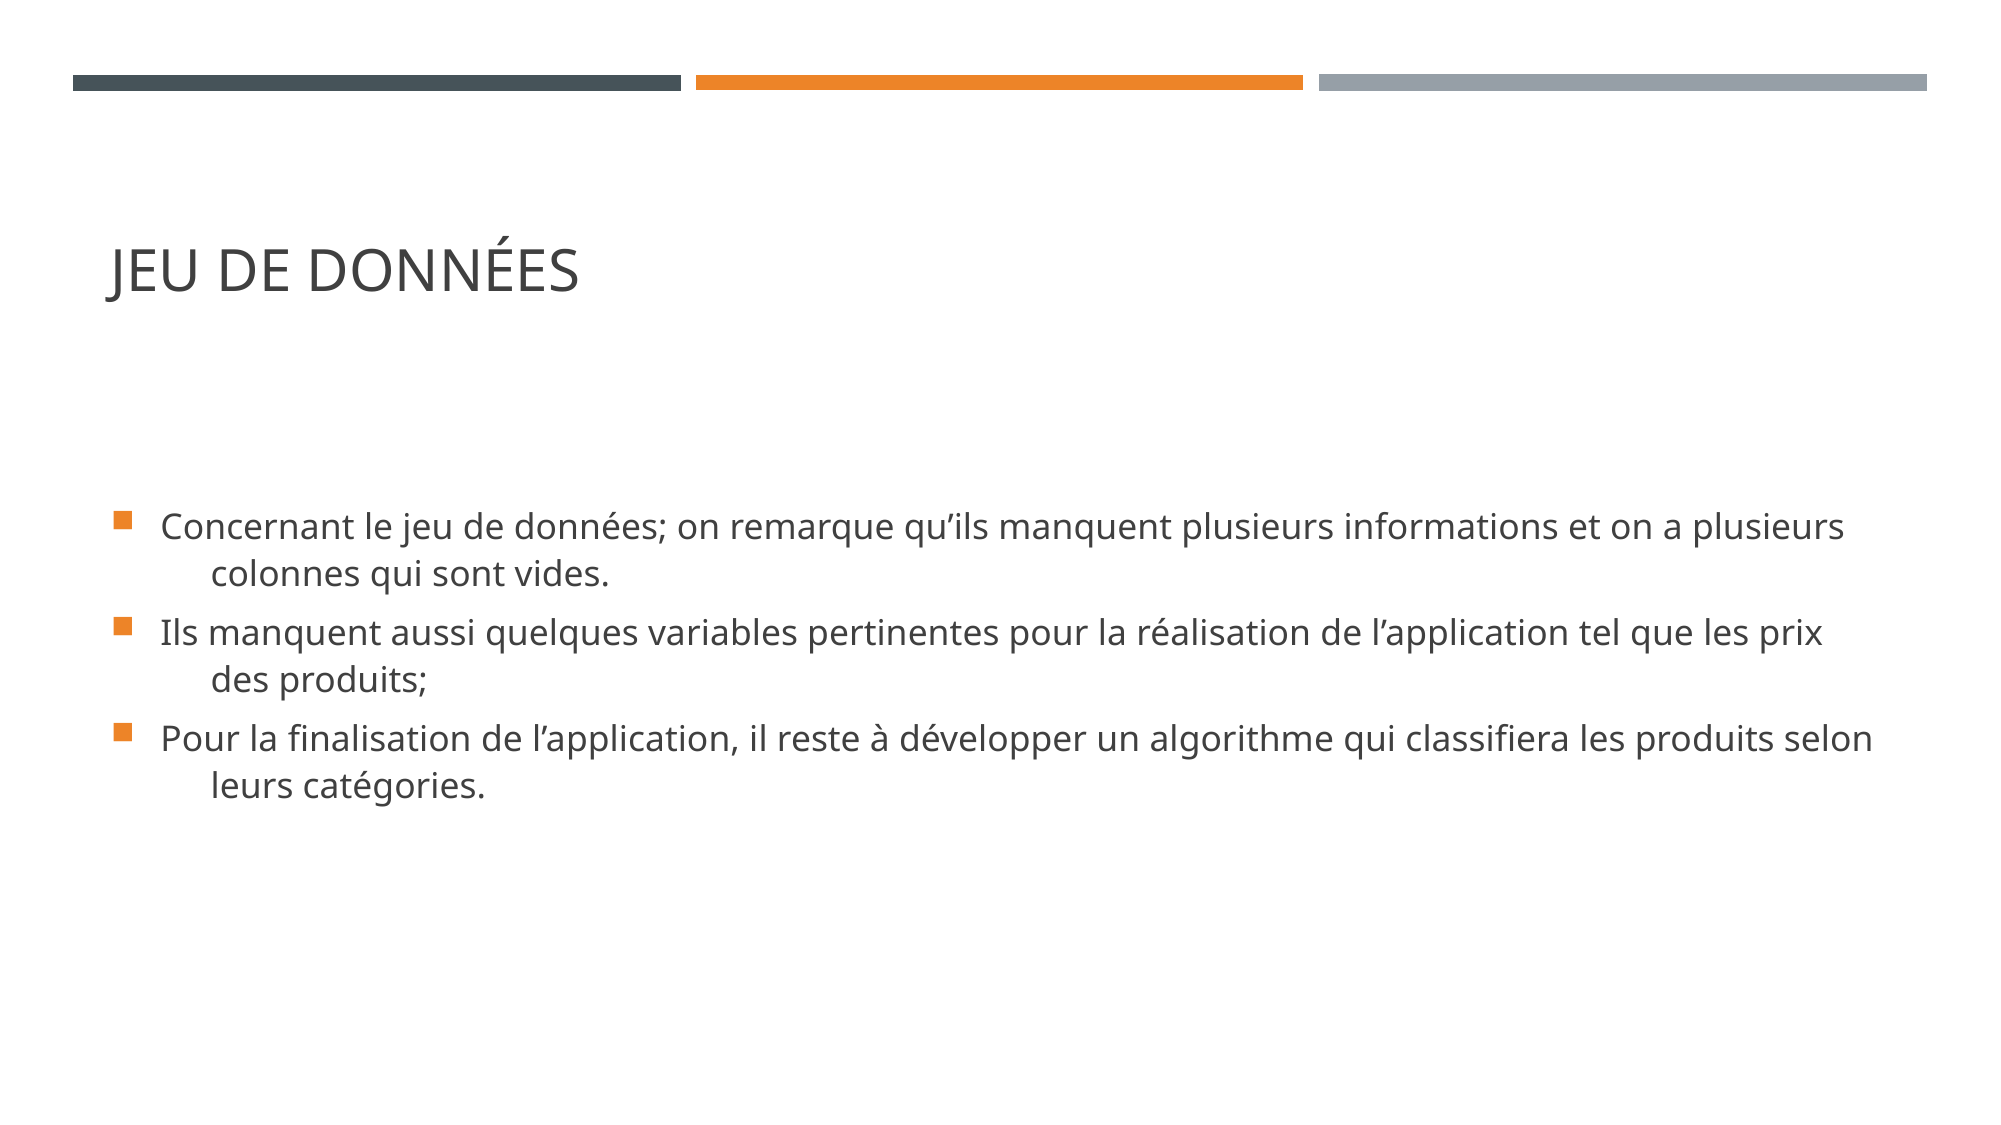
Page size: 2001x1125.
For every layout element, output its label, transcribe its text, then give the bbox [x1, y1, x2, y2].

title Jeu de données [95, 115, 1905, 311]
list Concernant le jeu de données; on remarque qu’ils manquent plusieurs informations et on a plusieurs colonnes qui sont vides. Ils manquent aussi quelques variables pertinentes pour la réalisation de l’application tel que les prix des produits; Pour la finalisation de l’application, il reste à développer un algorithme qui classifiera les produits selon leurs catégories. [95, 383, 1905, 981]
